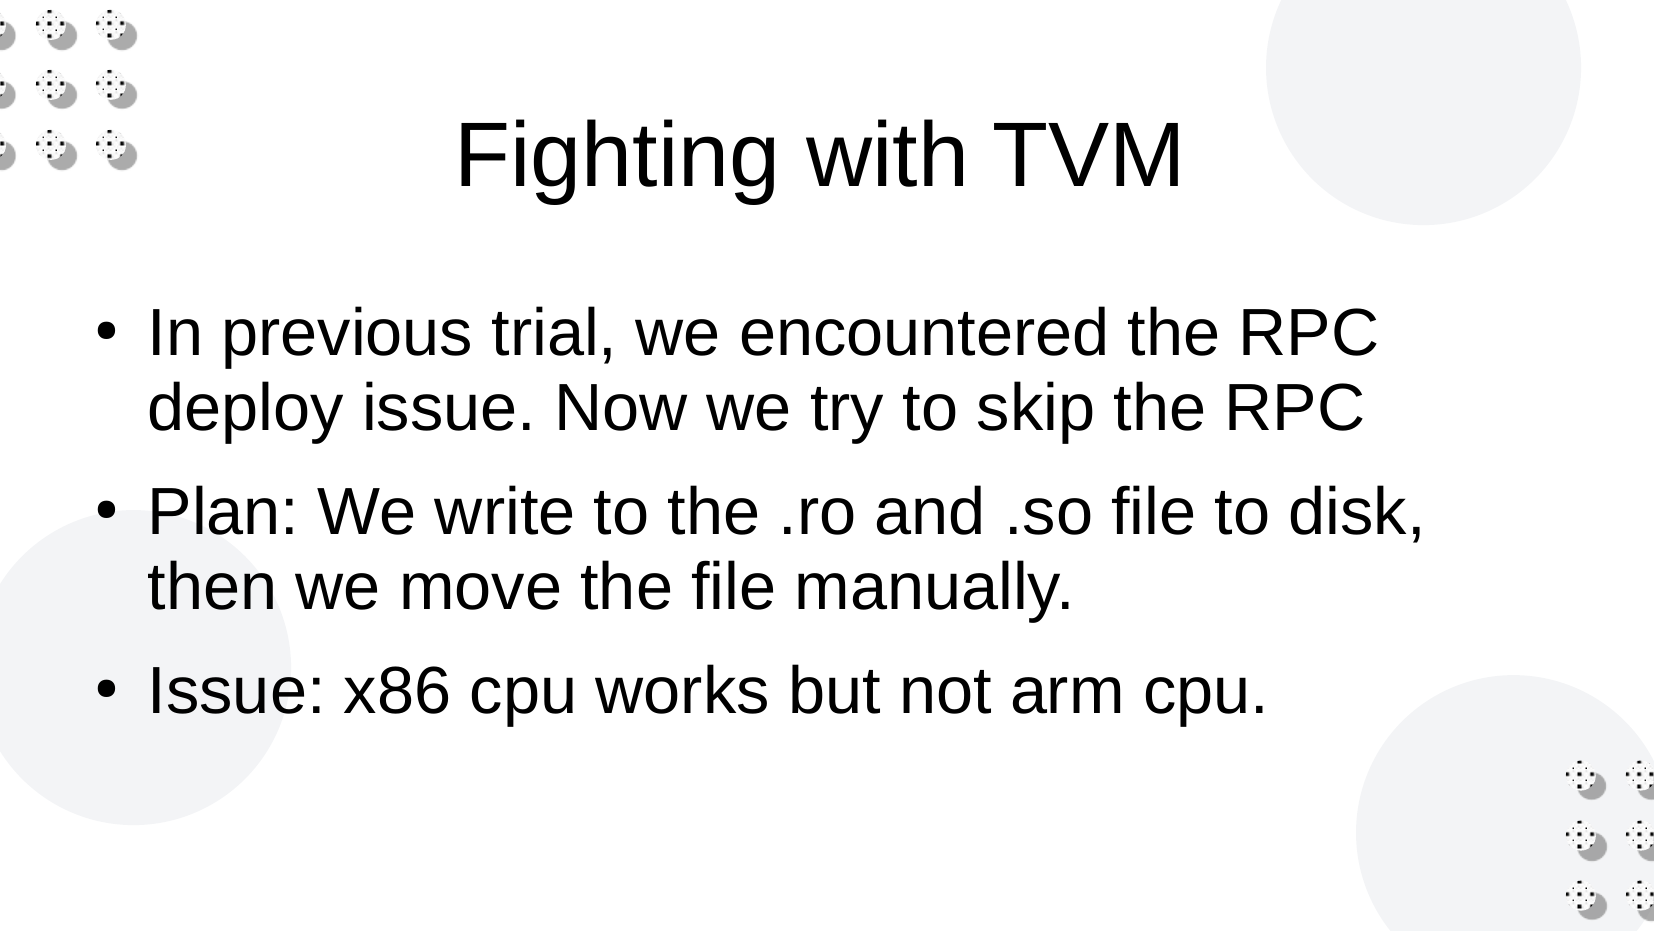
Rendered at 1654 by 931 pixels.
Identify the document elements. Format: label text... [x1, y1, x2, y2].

picture [98, 69, 123, 76]
picture [1625, 880, 1654, 911]
title Fighting with TVM [76, 76, 1565, 233]
picture [1565, 820, 1596, 851]
picture [0, 132, 7, 157]
picture [1565, 880, 1596, 911]
picture [1565, 760, 1596, 791]
picture [0, 72, 6, 97]
picture [1625, 760, 1654, 791]
list In previous trial, we encountered the RPC deploy issue. Now we try to skip the RPC Plan: We write to the .ro and .so file to disk, then we move the file manually. Issue: x86 cpu works but not arm cpu. [76, 295, 1565, 835]
picture [35, 9, 66, 40]
picture [95, 9, 126, 40]
picture [0, 12, 6, 37]
picture [35, 129, 67, 160]
picture [1625, 820, 1654, 851]
picture [35, 69, 66, 100]
